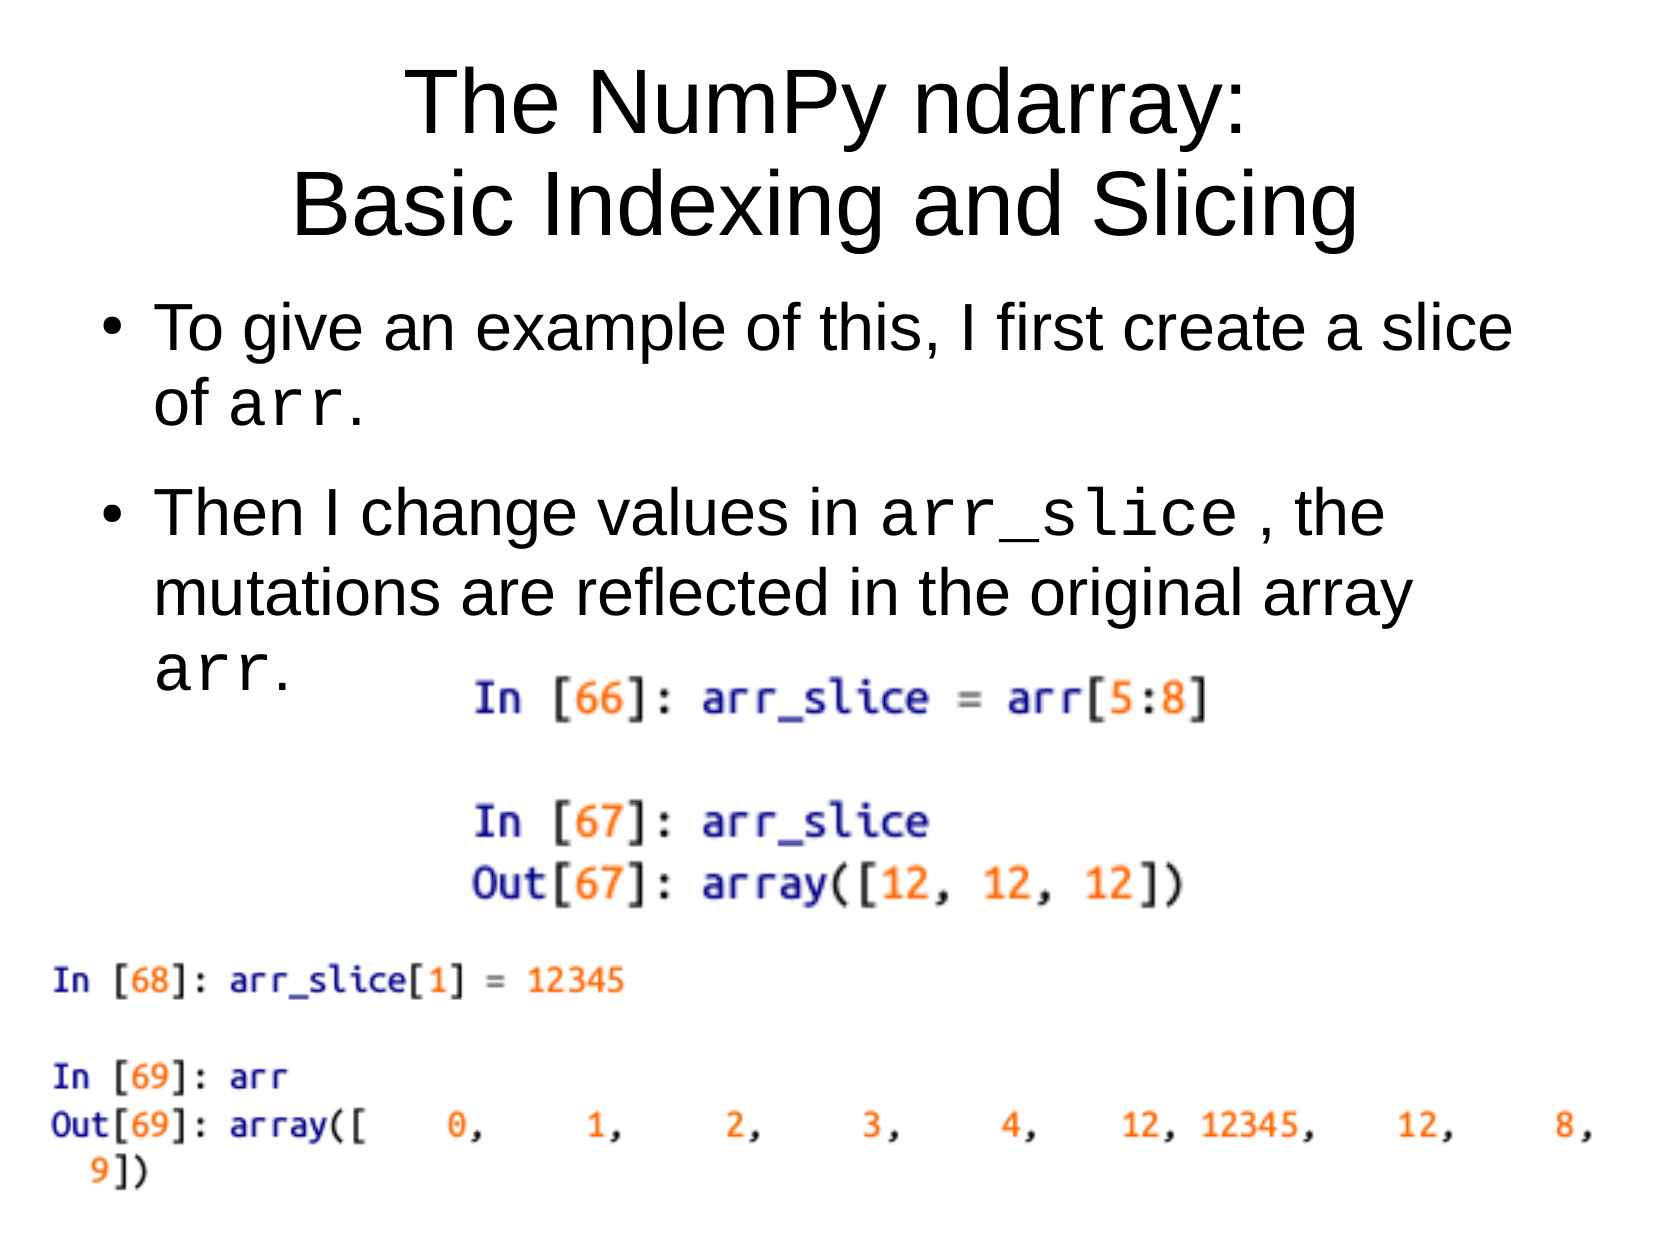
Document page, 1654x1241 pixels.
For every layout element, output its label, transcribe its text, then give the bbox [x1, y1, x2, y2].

picture [45, 959, 1606, 1205]
list To give an example of this, I first create a slice of arr. Then I change values in arr_slice , the mutations are reflected in the original array arr. [82, 290, 1571, 959]
picture [458, 671, 1276, 916]
title The NumPy ndarray: Basic Indexing and Slicing [82, 49, 1571, 257]
